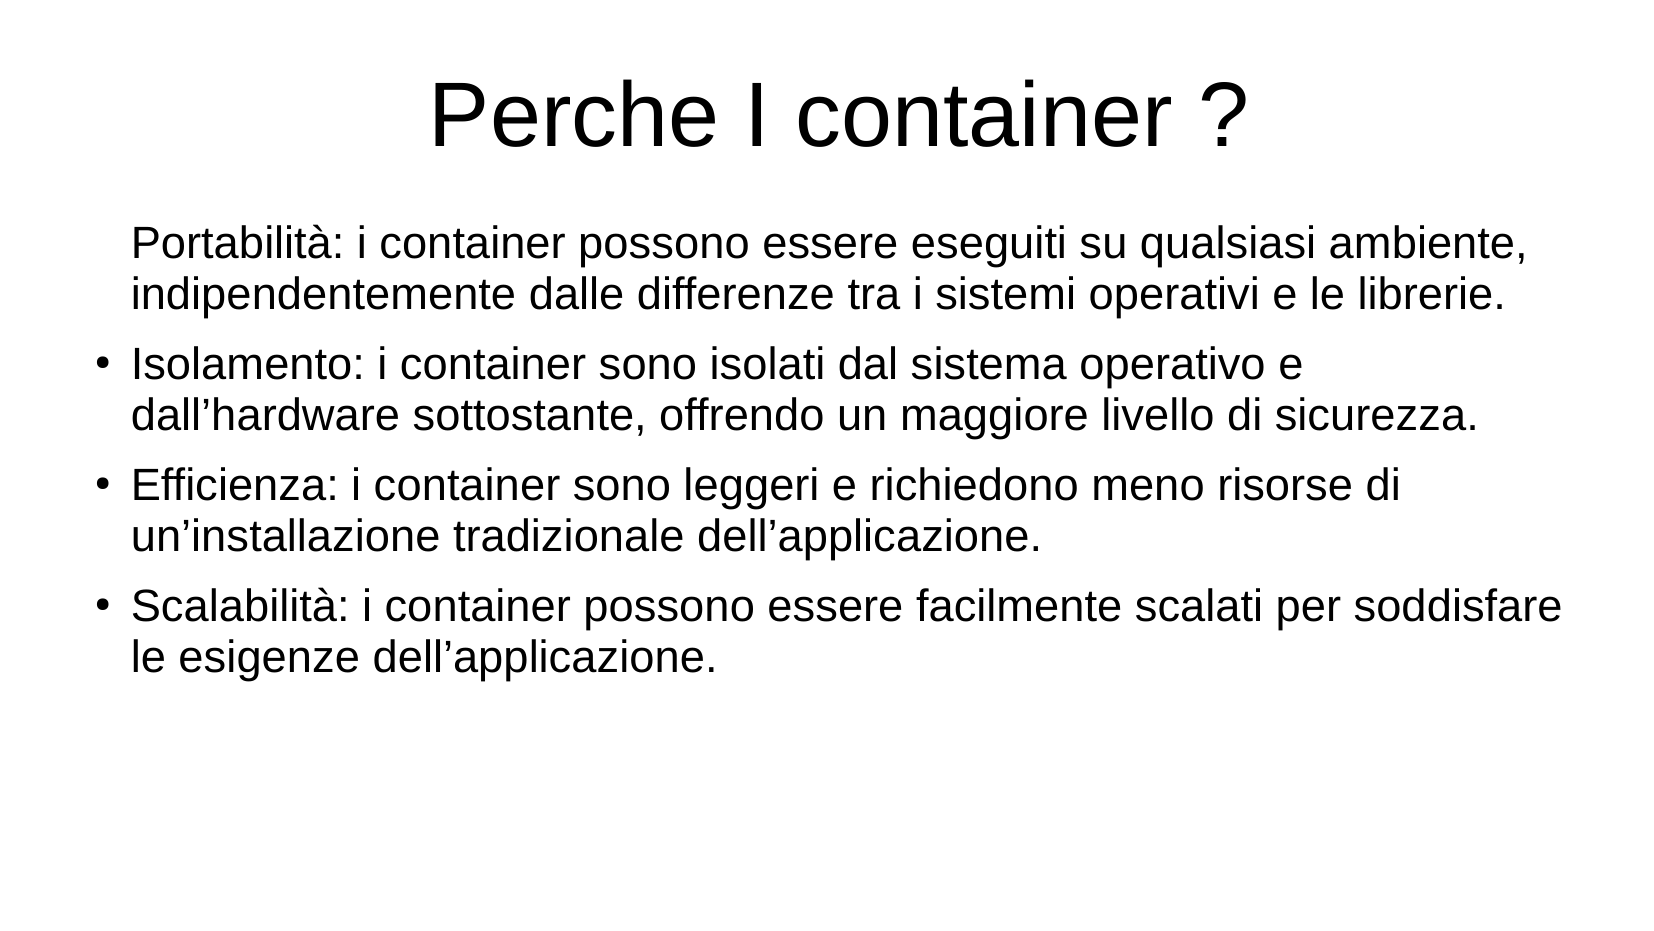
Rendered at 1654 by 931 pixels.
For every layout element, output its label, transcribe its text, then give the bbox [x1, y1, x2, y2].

title Perche I container ? [82, 37, 1571, 193]
list Portabilità: i container possono essere eseguiti su qualsiasi ambiente, indipendentemente dalle differenze tra i sistemi operativi e le librerie. Isolamento: i container sono isolati dal sistema operativo e dall’hardware sottostante, offrendo un maggiore livello di sicurezza. Efficienza: i container sono leggeri e richiedono meno risorse di un’installazione tradizionale dell’applicazione. Scalabilità: i container possono essere facilmente scalati per soddisfare le esigenze dell’applicazione. [82, 217, 1571, 758]
